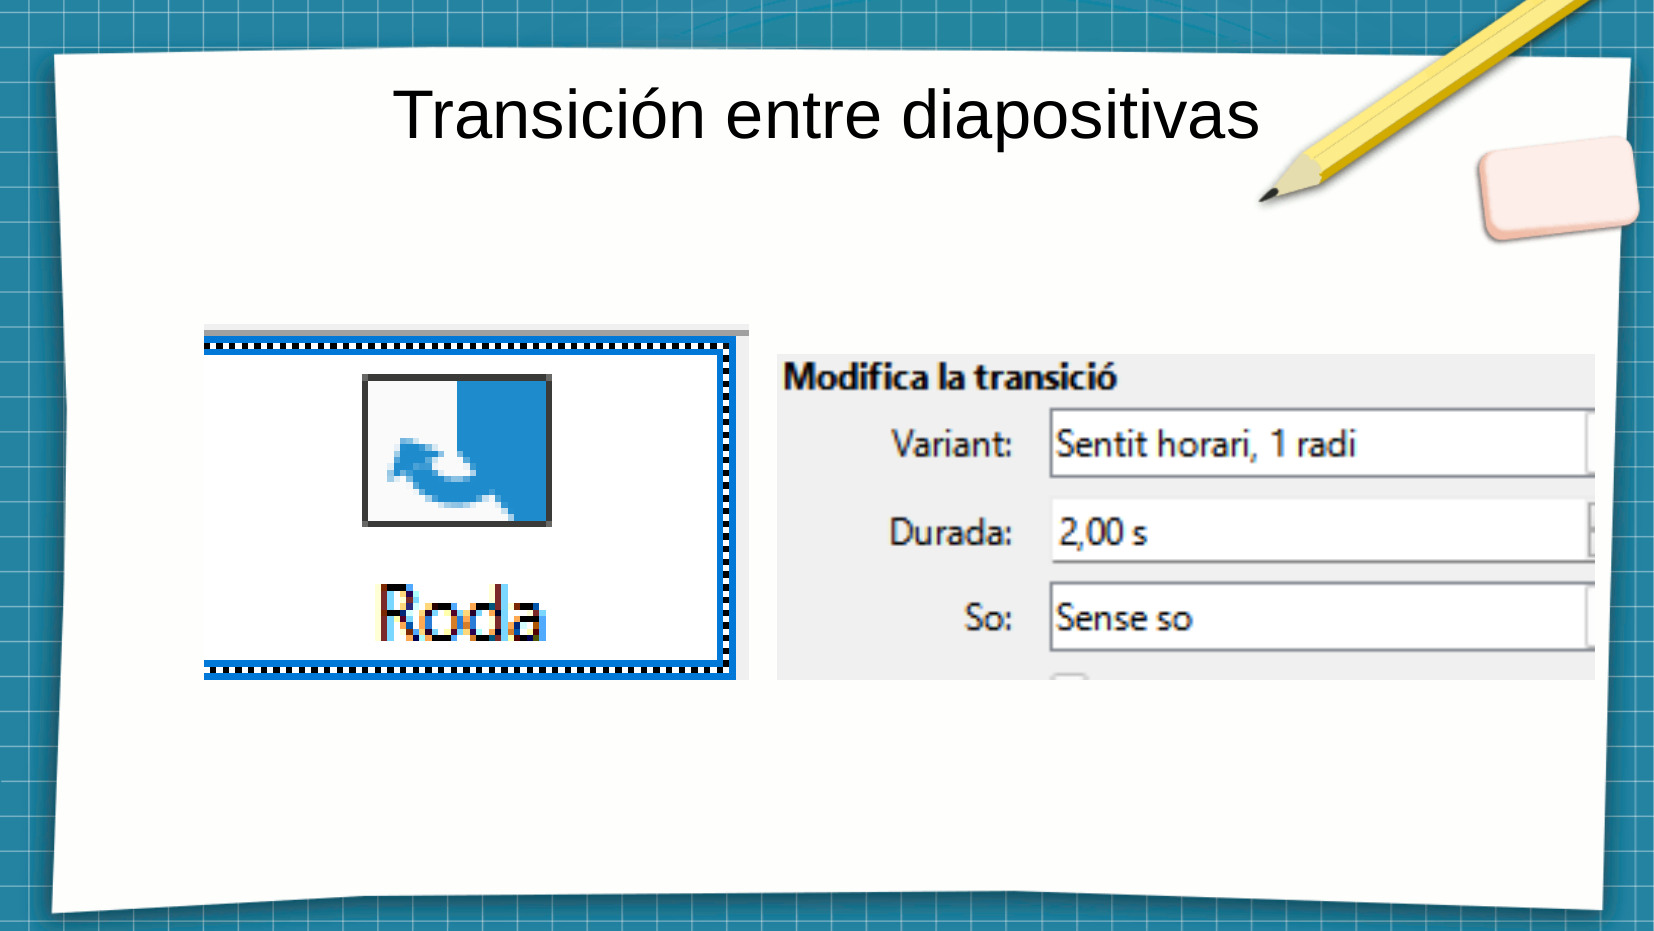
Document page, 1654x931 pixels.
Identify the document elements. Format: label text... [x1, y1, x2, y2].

title Transición entre diapositivas [82, 37, 1571, 193]
picture [0, 0, 1654, 931]
